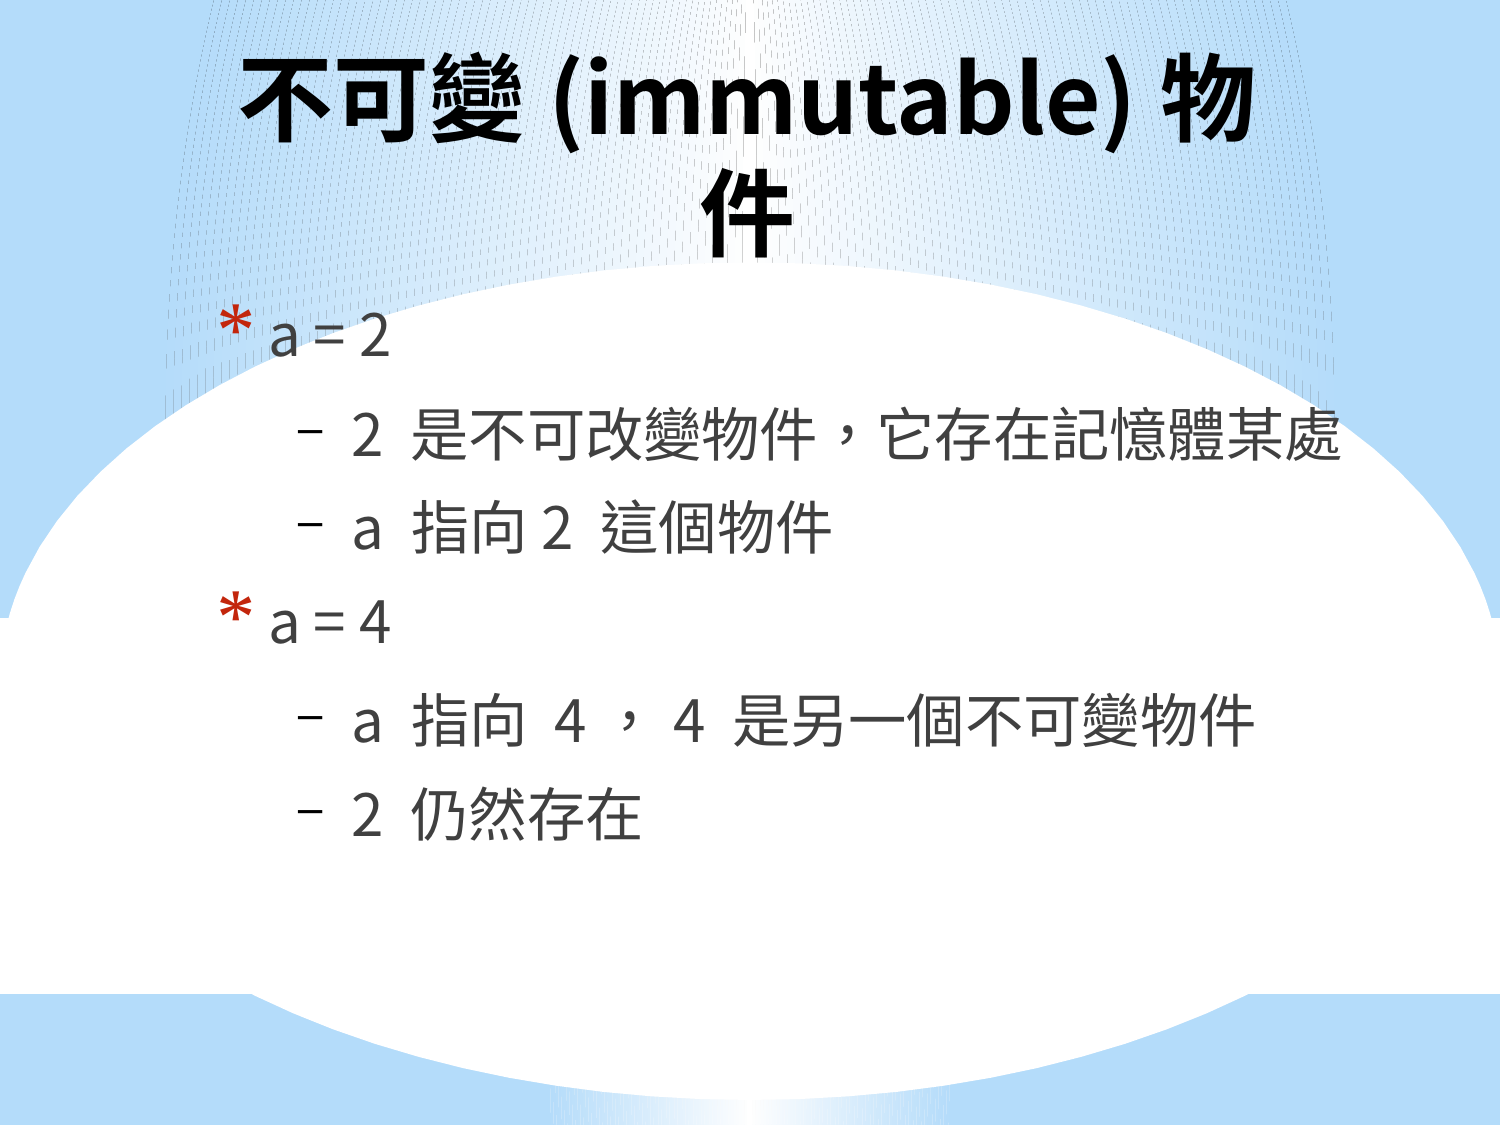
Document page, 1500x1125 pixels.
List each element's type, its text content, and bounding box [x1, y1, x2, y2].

list a = 2 2 是不可改變物件，它存在記憶體某處 a 指向2 這個物件 a = 4 a 指向 4，4 是另一個不可變物件 2 仍然存在 [194, 290, 1400, 1047]
title 不可變(immutable)物件 [183, 30, 1312, 219]
